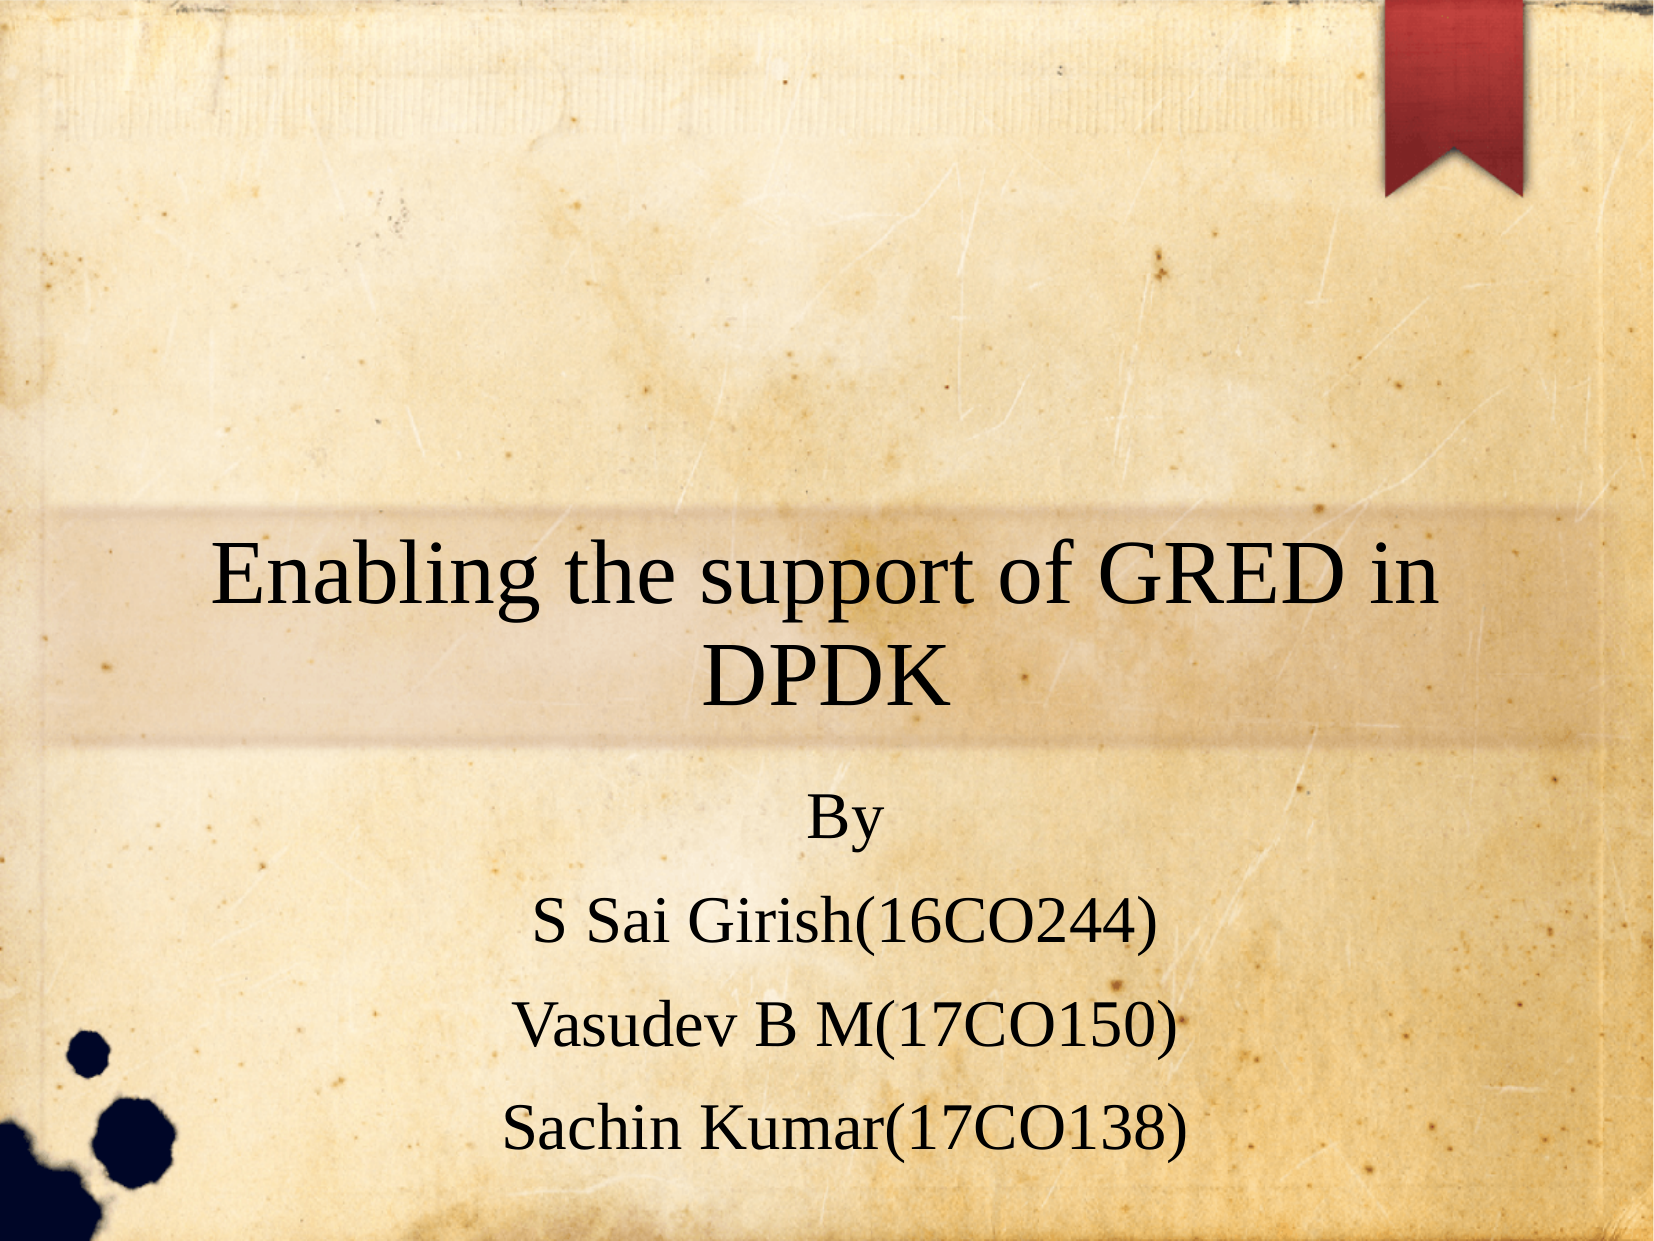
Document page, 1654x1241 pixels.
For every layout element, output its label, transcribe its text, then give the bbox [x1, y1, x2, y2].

picture [0, 0, 1654, 1241]
list By S Sai Girish(16CO244) Vasudev B M(17CO150) Sachin Kumar(17CO138) [82, 779, 1538, 1205]
title Enabling the support of GRED in DPDK [82, 519, 1571, 727]
